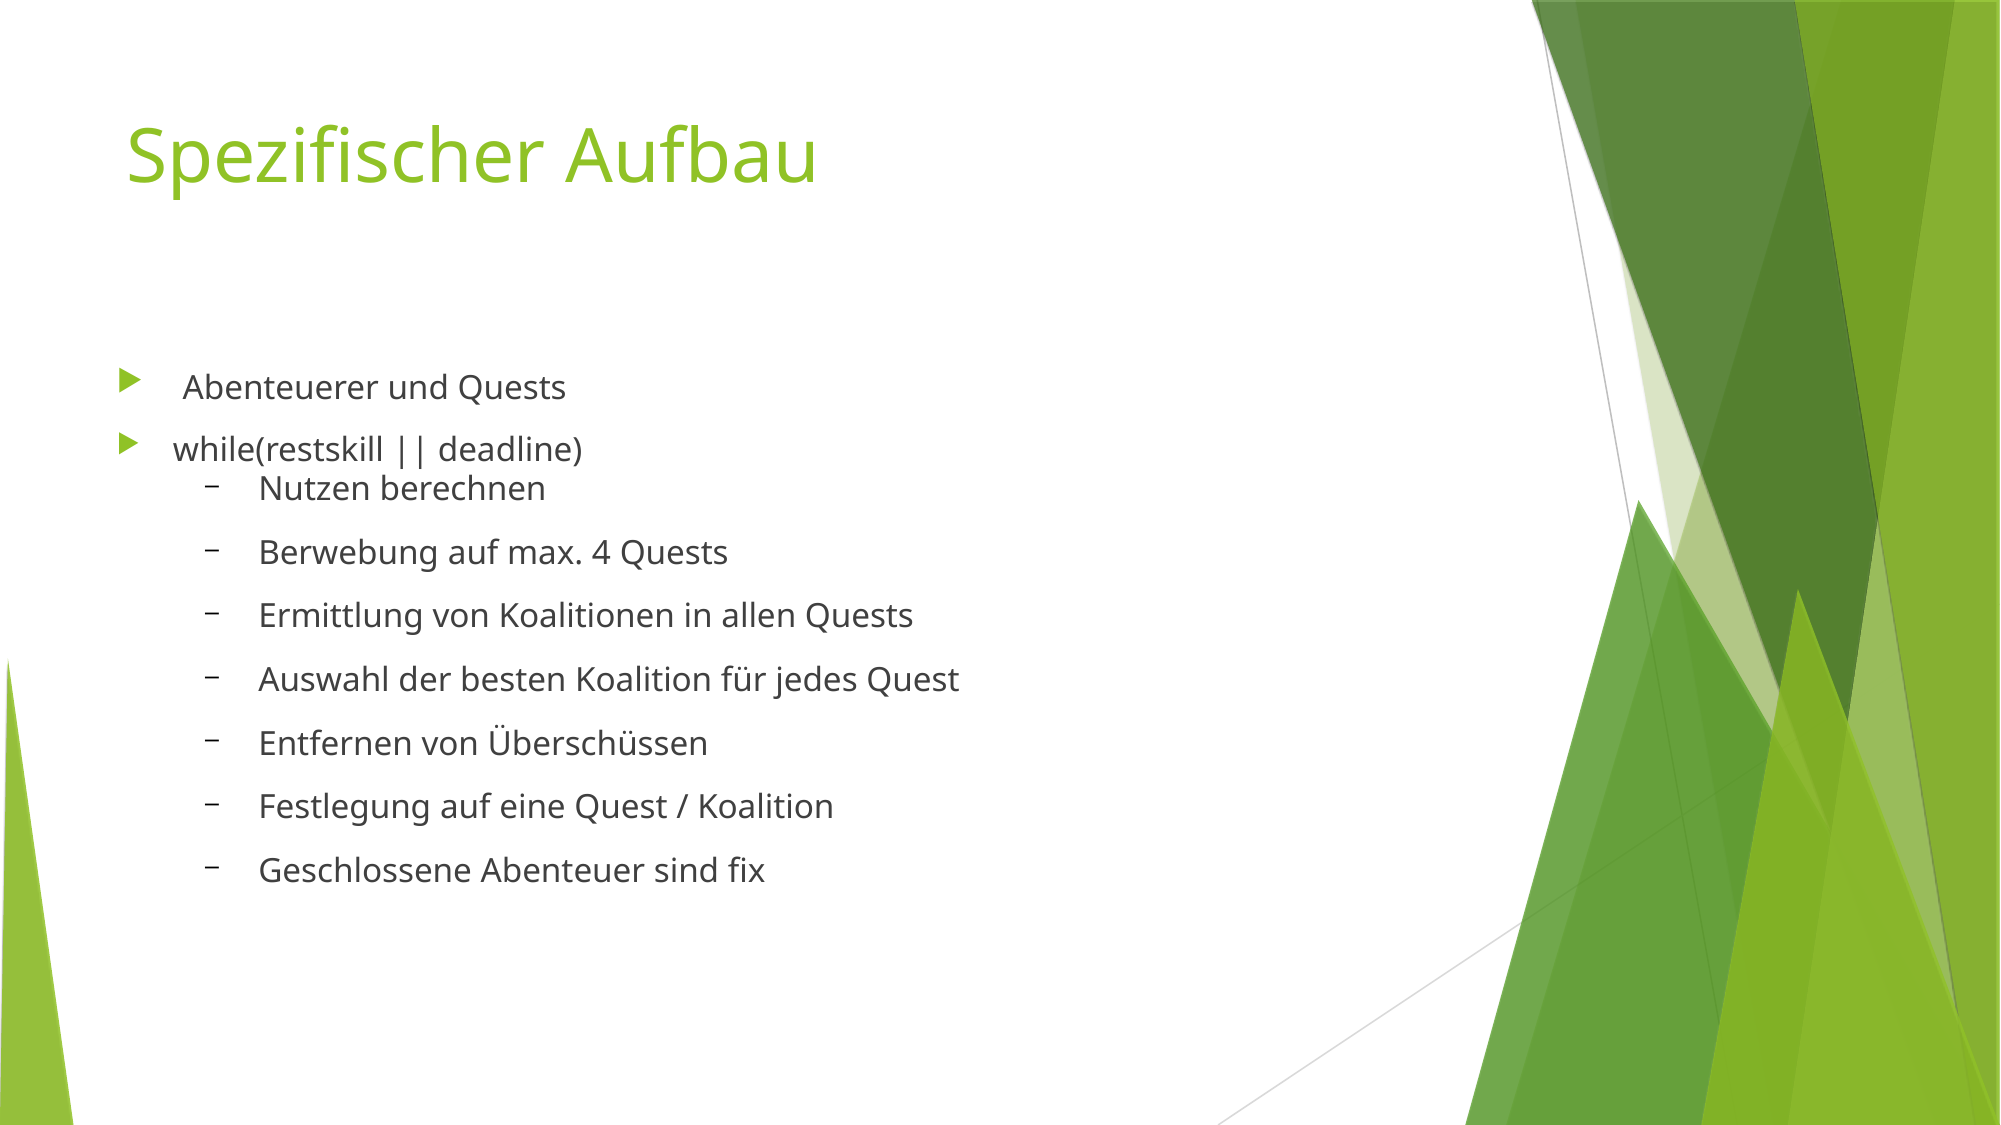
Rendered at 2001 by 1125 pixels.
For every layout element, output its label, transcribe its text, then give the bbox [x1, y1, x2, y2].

list Abenteuerer und Quests while(restskill || deadline) Nutzen berechnen Berwebung auf max. 4 Quests Ermittlung von Koalitionen in allen Quests Auswahl der besten Koalition für jedes Quest Entfernen von Überschüssen Festlegung auf eine Quest / Koalition Geschlossene Abenteuer sind fix [101, 354, 1512, 991]
title Spezifischer Aufbau [111, 99, 1522, 317]
